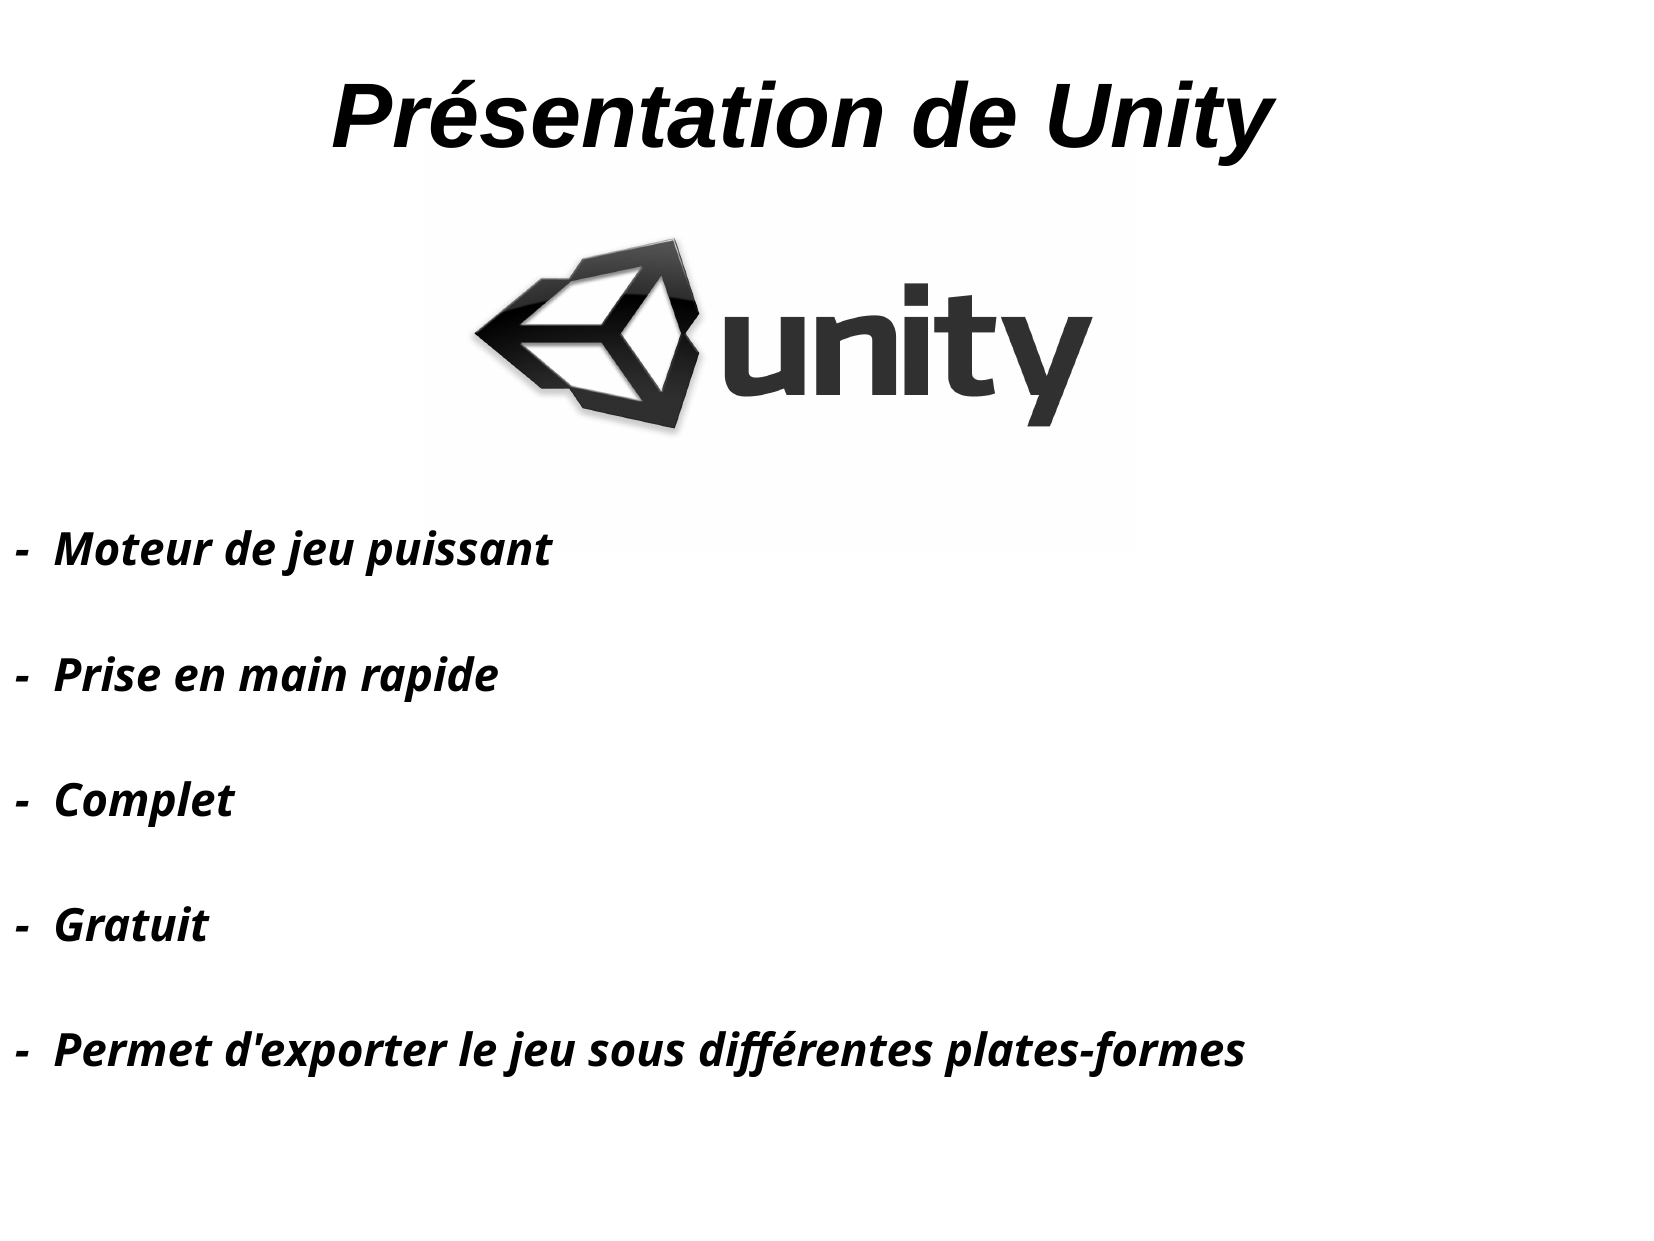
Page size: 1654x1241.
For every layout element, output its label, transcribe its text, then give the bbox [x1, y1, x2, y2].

text_box - Moteur de jeu puissant - Prise en main rapide - Complet - Gratuit - Permet d'exporter le jeu sous différentes plates-formes [0, 509, 1607, 1241]
title Présentation de Unity [59, 11, 1548, 219]
picture [425, 219, 1134, 509]
